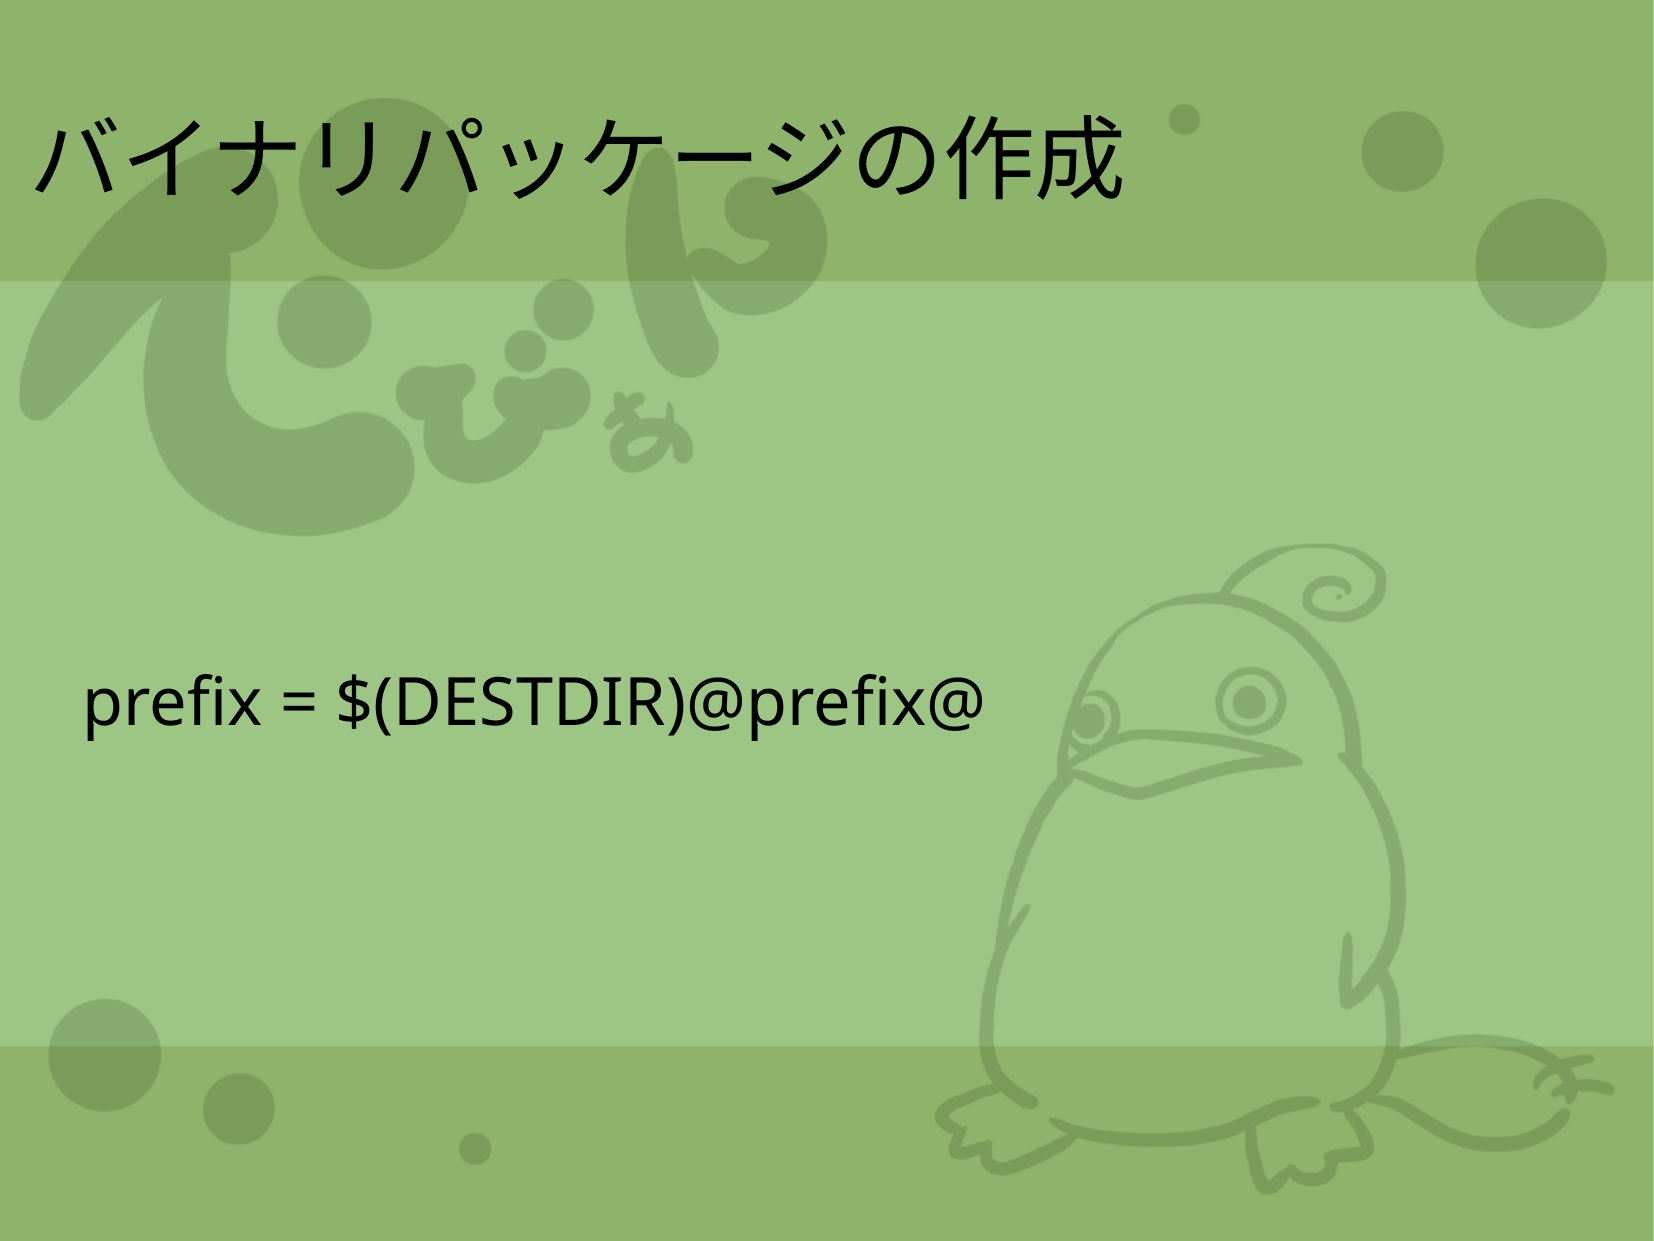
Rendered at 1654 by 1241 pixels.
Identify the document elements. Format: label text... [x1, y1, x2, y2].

title バイナリパッケージの作成 [29, 49, 1625, 257]
picture [0, 0, 1654, 1241]
subtitle prefix = $(DESTDIR)@prefix@ [82, 290, 1571, 1109]
